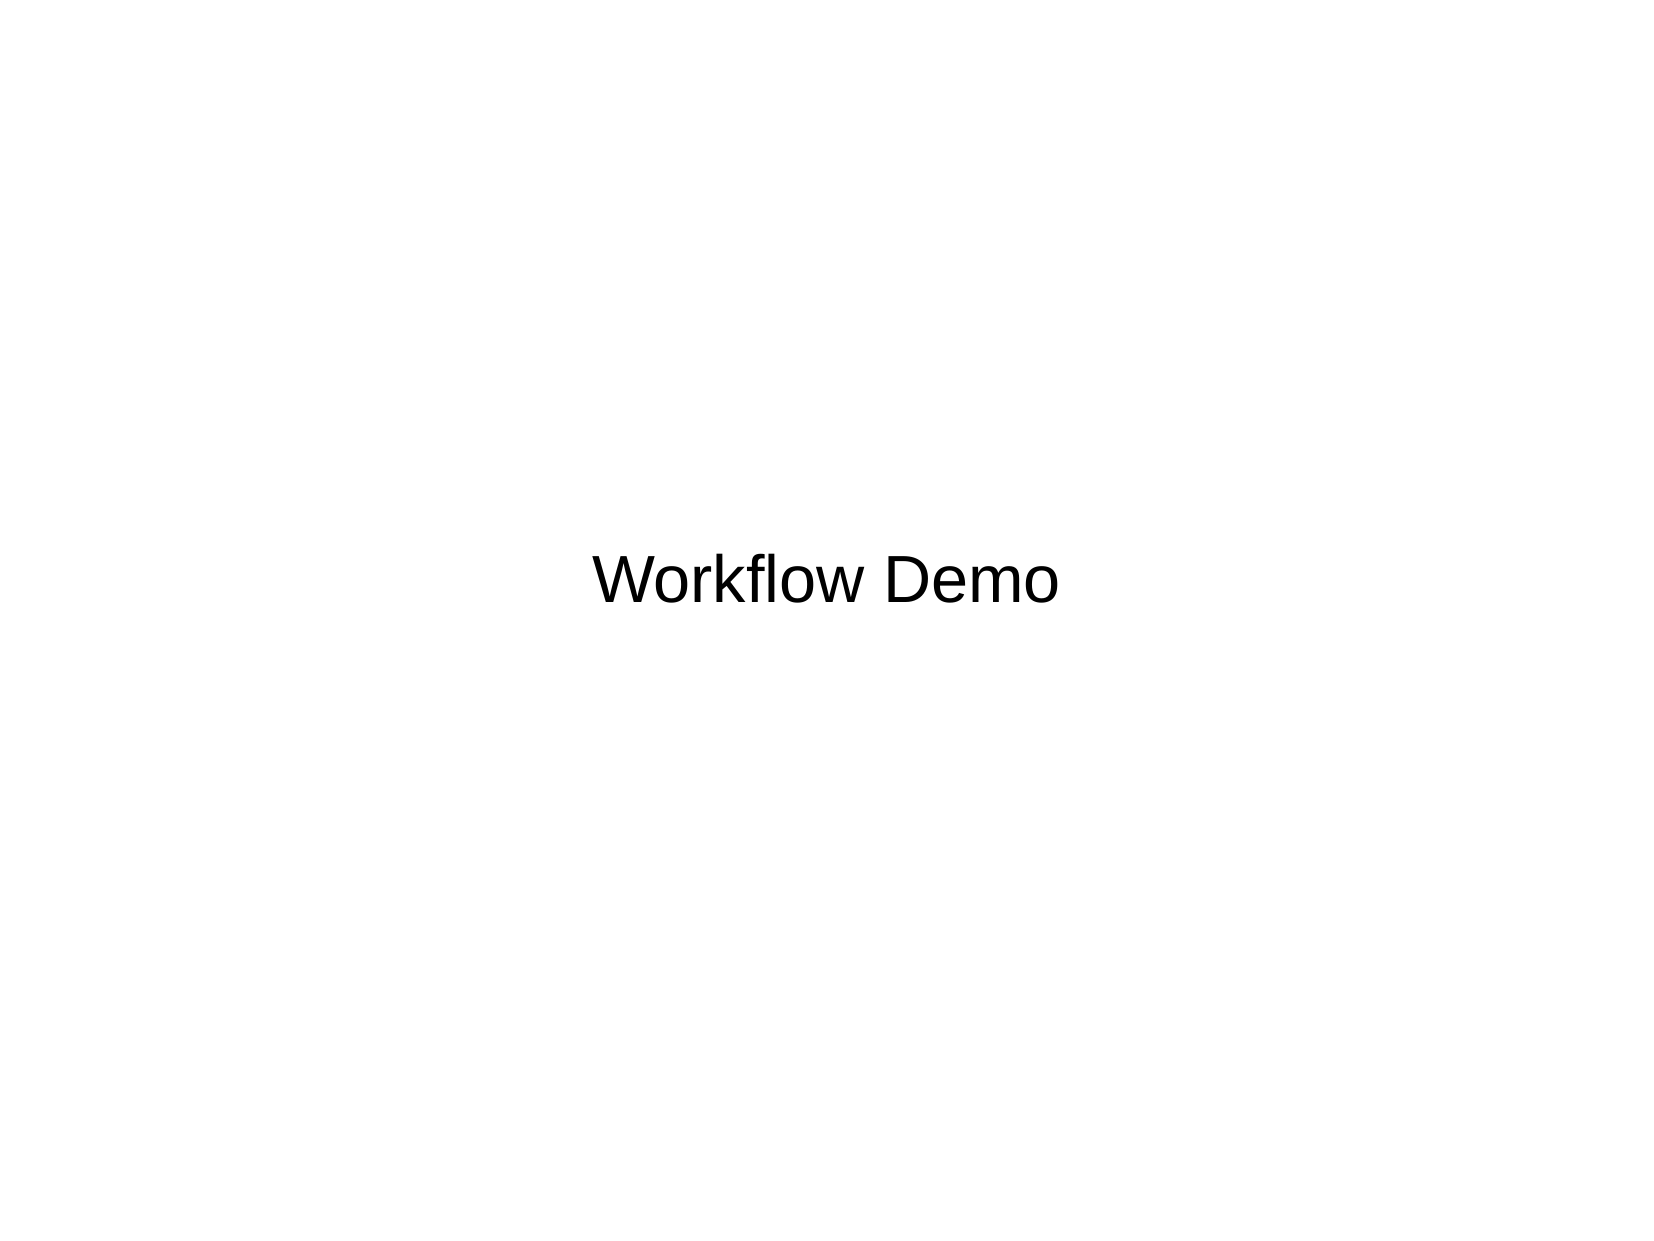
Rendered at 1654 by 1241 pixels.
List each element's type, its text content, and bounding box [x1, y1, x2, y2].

subtitle Workflow Demo [82, 49, 1571, 1109]
